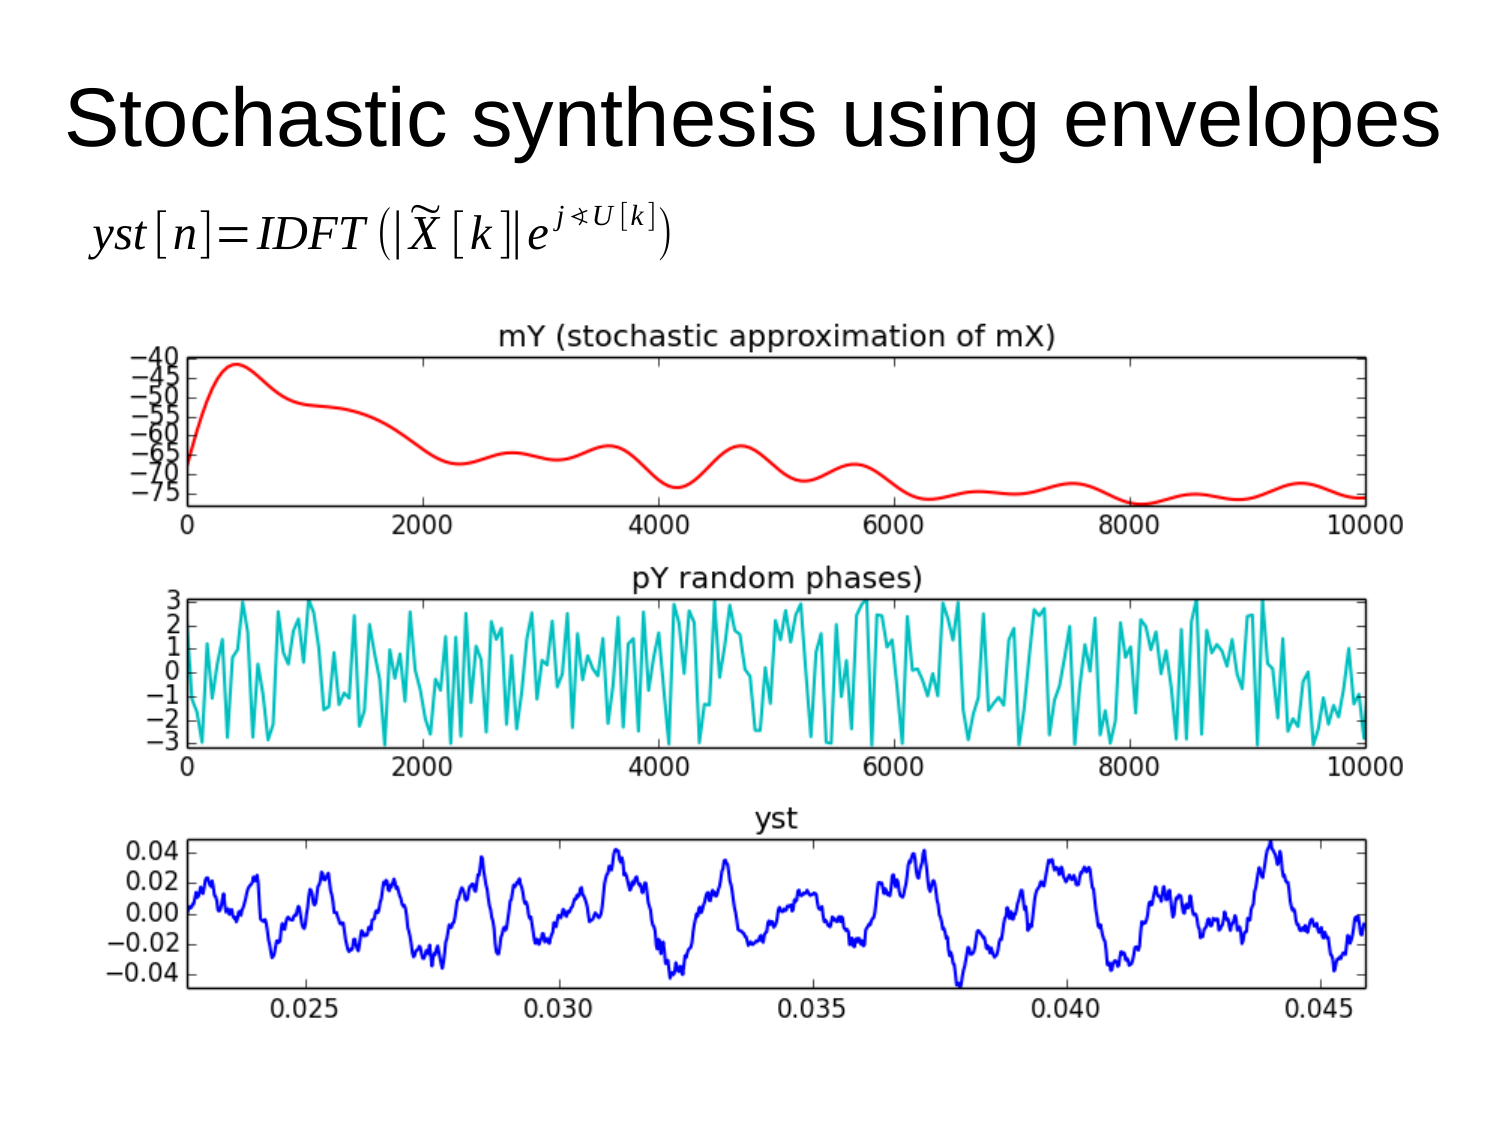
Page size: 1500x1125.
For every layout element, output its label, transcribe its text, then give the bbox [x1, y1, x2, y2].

title Stochastic synthesis using envelopes [64, 23, 1456, 212]
chart [81, 199, 680, 297]
picture [79, 297, 1430, 1048]
